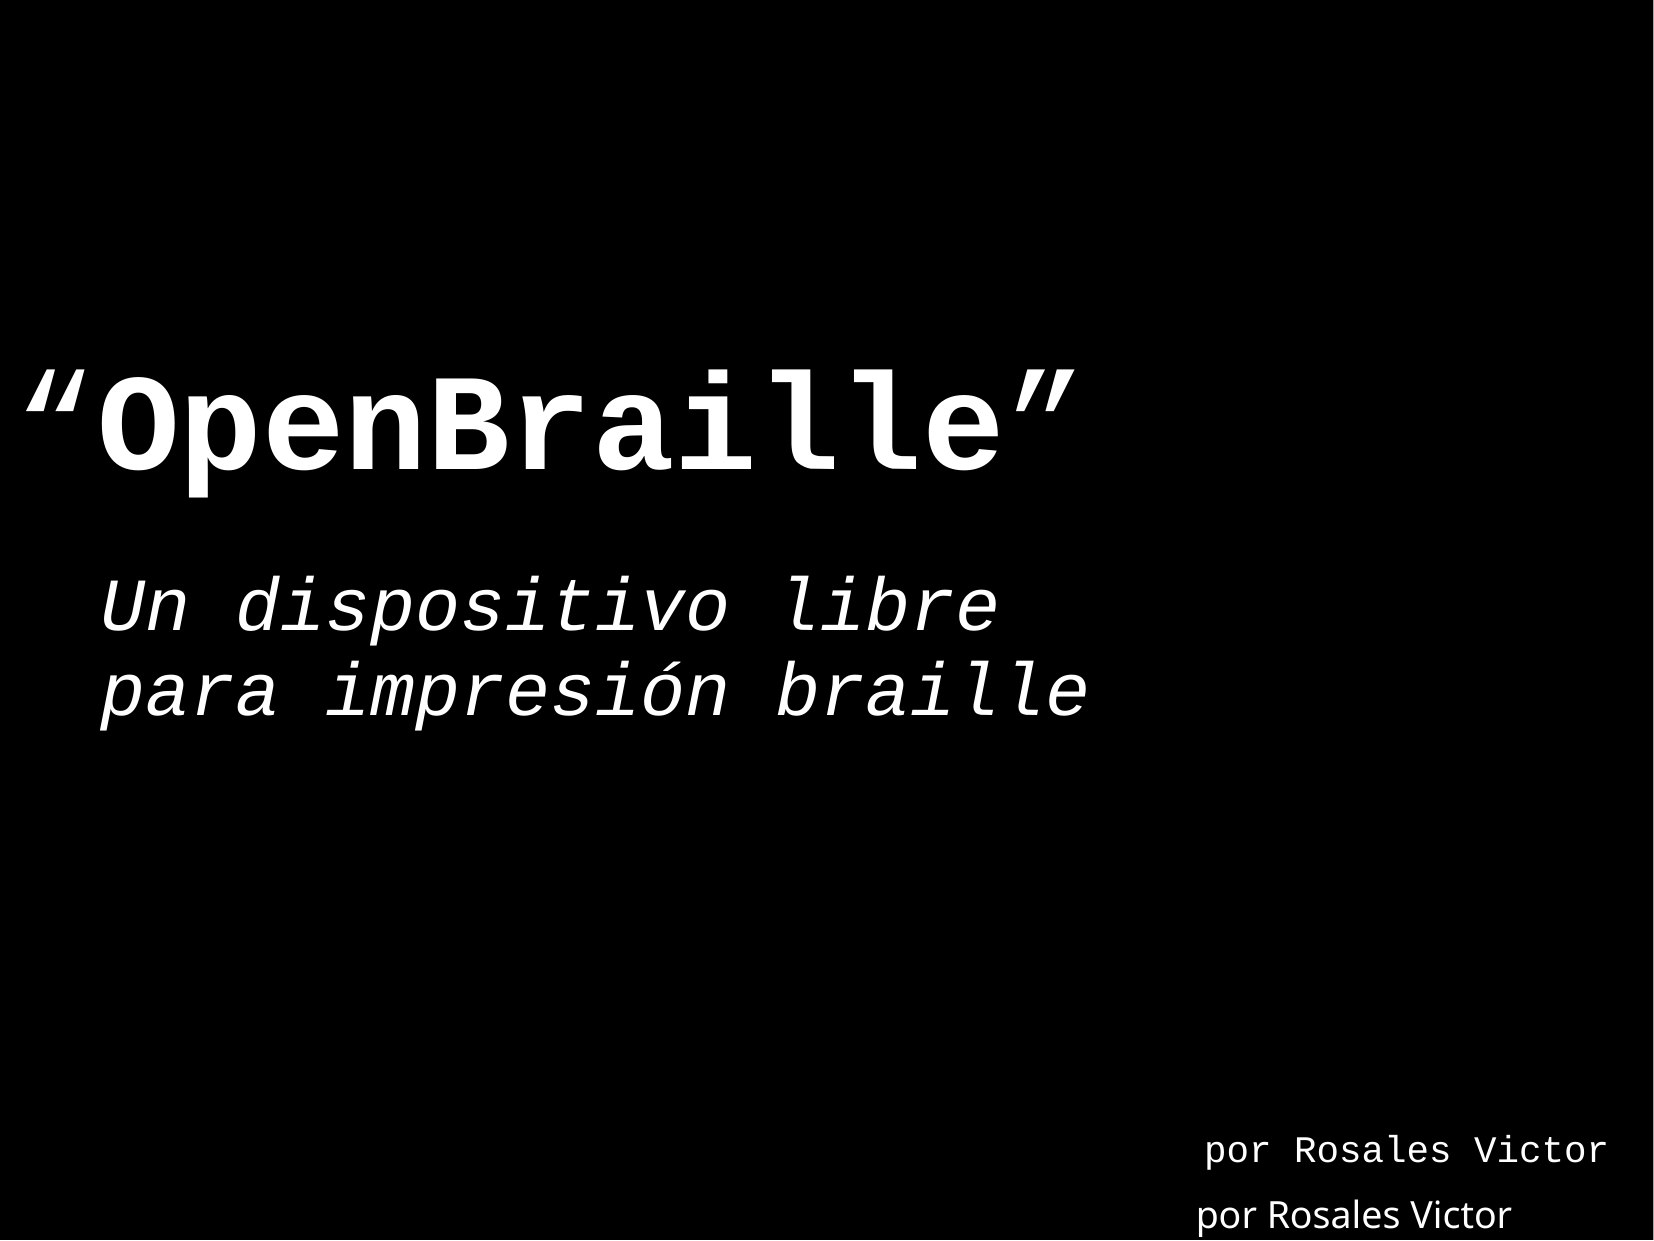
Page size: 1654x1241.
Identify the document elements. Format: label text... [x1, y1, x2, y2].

text_box por Rosales Victor [1189, 1123, 1625, 1181]
text_box Un dispositivo libre para impresión braille [86, 561, 1106, 746]
text_box por Rosales Victor [1181, 1181, 1654, 1239]
text_box “OpenBraille” [0, 347, 1211, 562]
